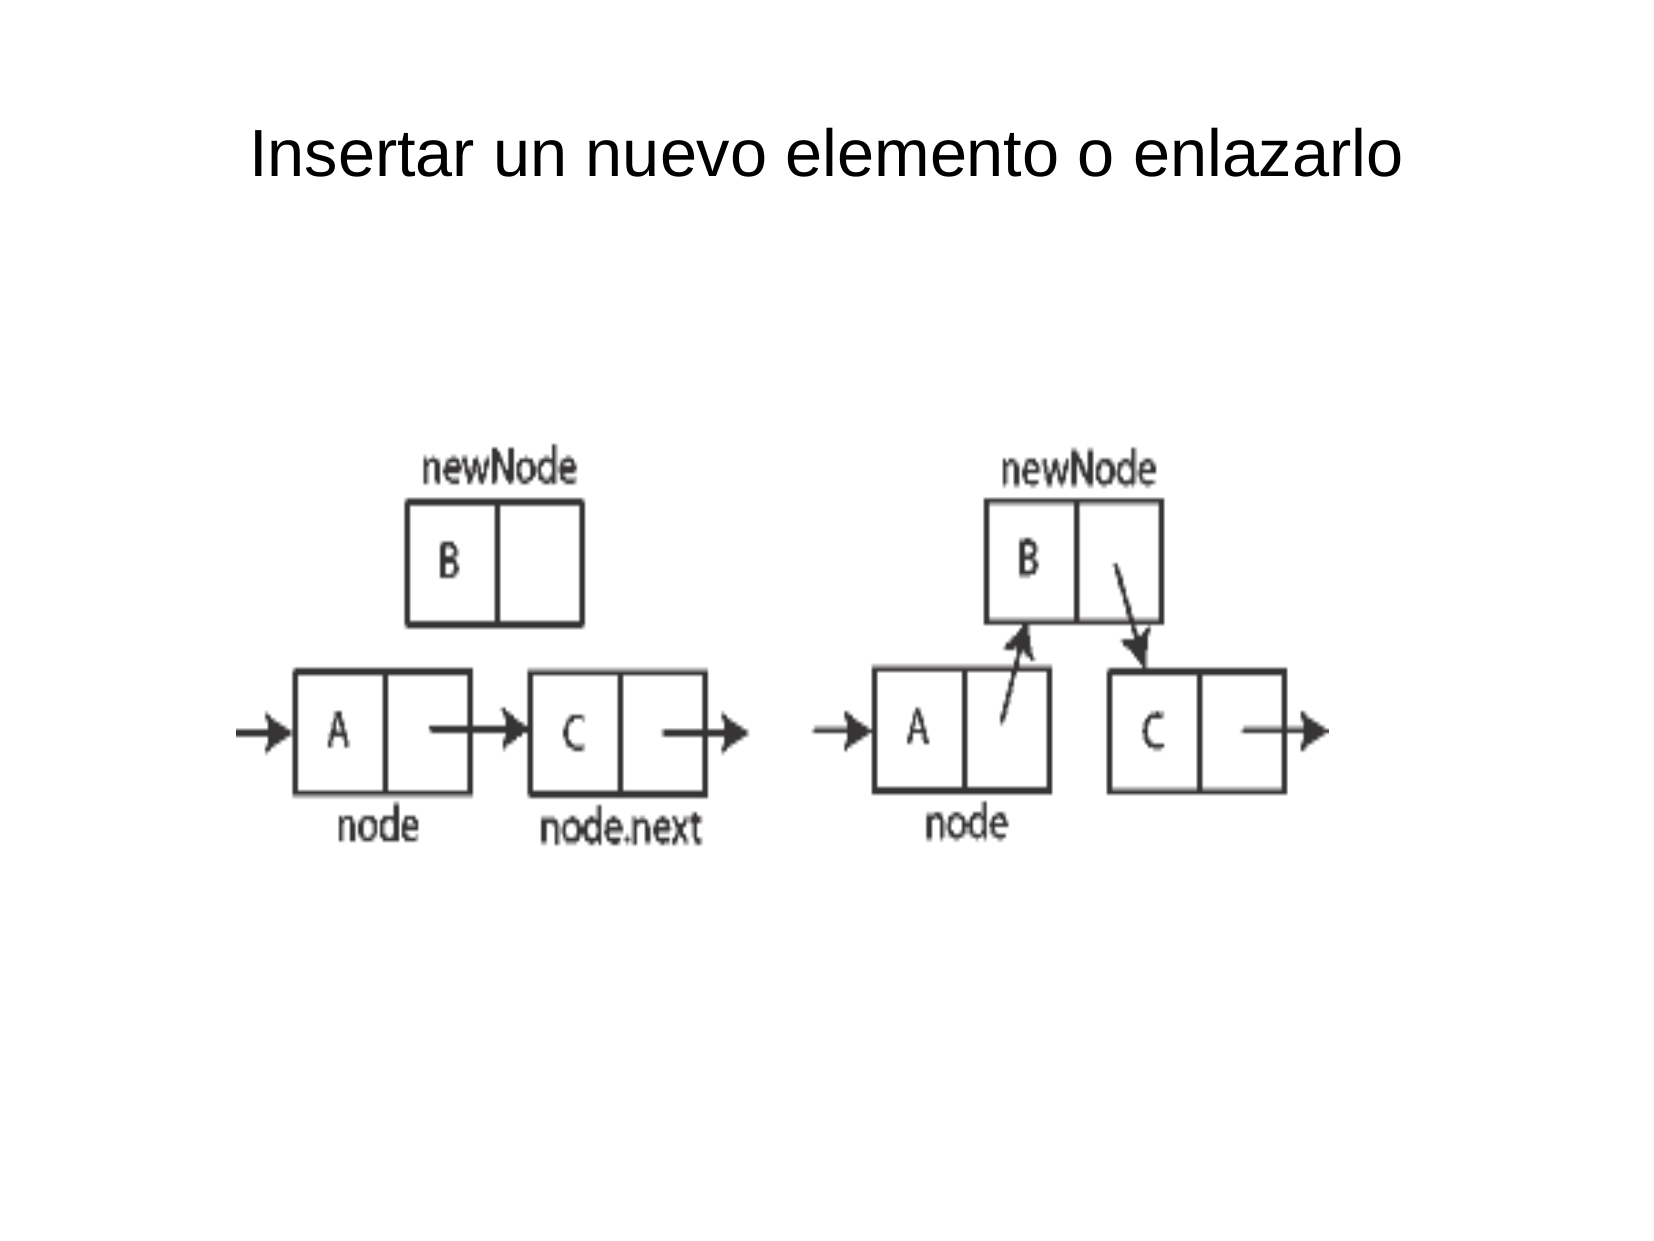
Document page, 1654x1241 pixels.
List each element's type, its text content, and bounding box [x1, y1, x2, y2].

picture [236, 442, 1329, 857]
title Insertar un nuevo elemento o enlazarlo [82, 49, 1571, 257]
